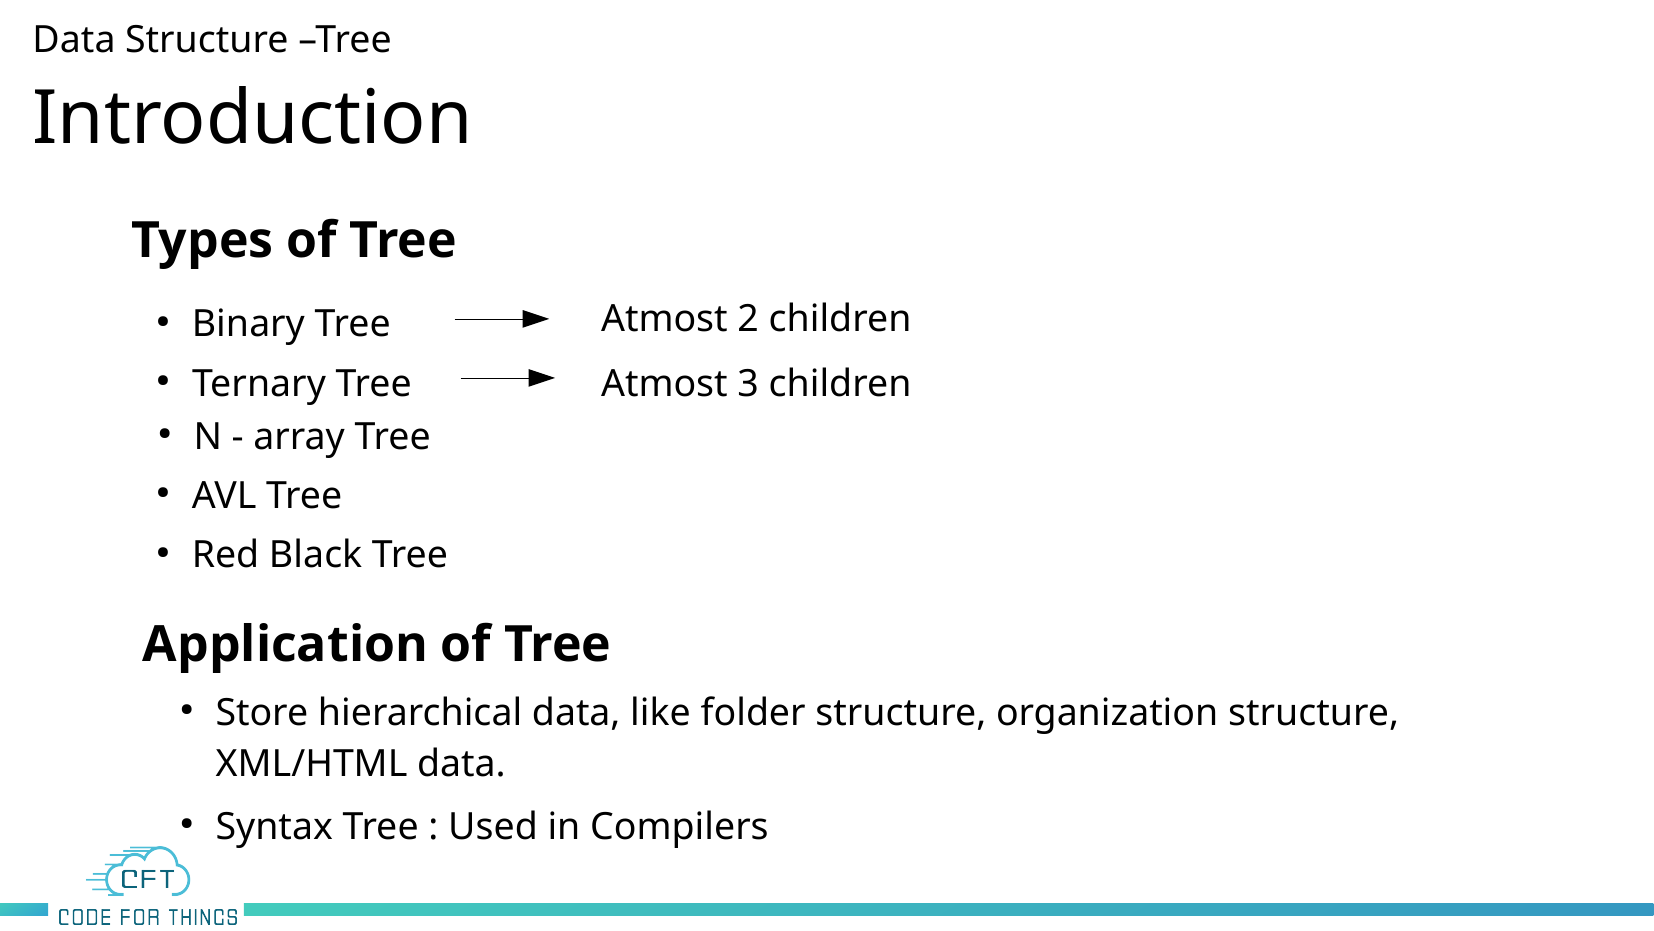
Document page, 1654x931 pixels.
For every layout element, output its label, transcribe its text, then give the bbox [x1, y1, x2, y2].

text_box Atmost 2 children [550, 284, 951, 343]
text_box Red Black Tree [141, 520, 482, 579]
text_box Ternary Tree [141, 349, 436, 408]
text_box Syntax Tree : Used in Compilers [165, 792, 1004, 851]
text_box Types of Tree [45, 197, 638, 283]
text_box Store hierarchical data, like folder structure, organization structure, XML/HTML data. [165, 677, 1512, 780]
text_box Application of Tree [57, 600, 898, 686]
text_box AVL Tree [141, 461, 367, 520]
text_box N - array Tree [143, 402, 463, 461]
title Data Structure –Tree Introduction [32, 12, 1184, 166]
picture [59, 846, 237, 925]
text_box Atmost 3 children [550, 349, 951, 408]
text_box Binary Tree [141, 289, 418, 348]
